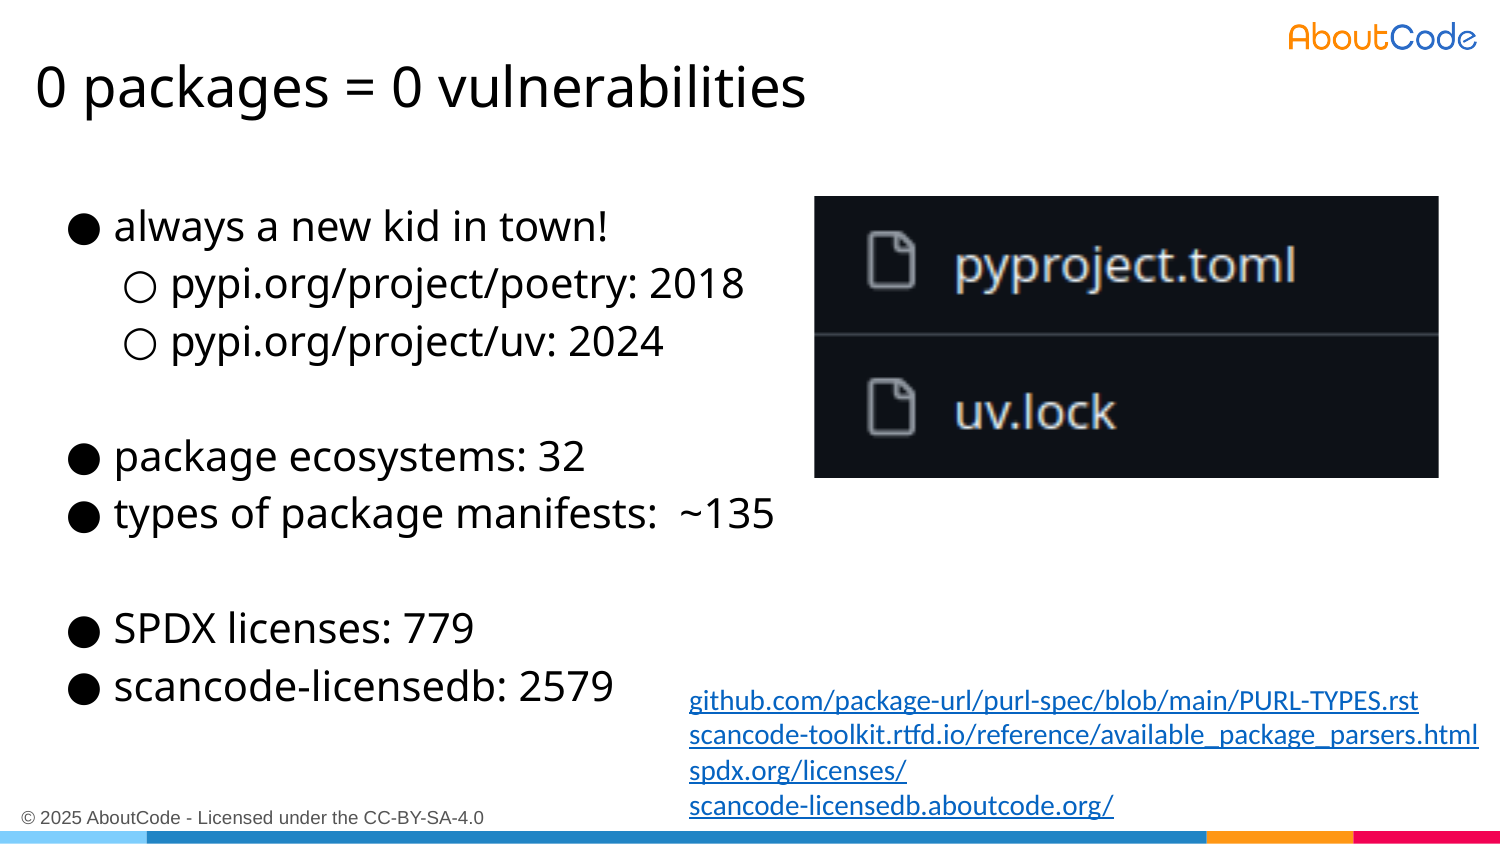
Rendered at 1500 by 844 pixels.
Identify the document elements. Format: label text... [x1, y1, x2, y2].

text_box github.com/package-url/purl-spec/blob/main/PURL-TYPES.rst scancode-toolkit.rtfd.io/reference/available_package_parsers.html spdx.org/licenses/ scancode-licensedb.aboutcode.org/ [674, 665, 1500, 763]
list always a new kid in town! pypi.org/project/poetry: 2018 pypi.org/project/uv: 2024 package ecosystems: 32 types of package manifests: ~135 SPDX licenses: 779 scancode-licensedb: 2579 [46, 180, 796, 715]
picture [814, 196, 1439, 478]
picture [1289, 22, 1477, 50]
title 0 packages = 0 vulnerabilities [24, 45, 1357, 130]
